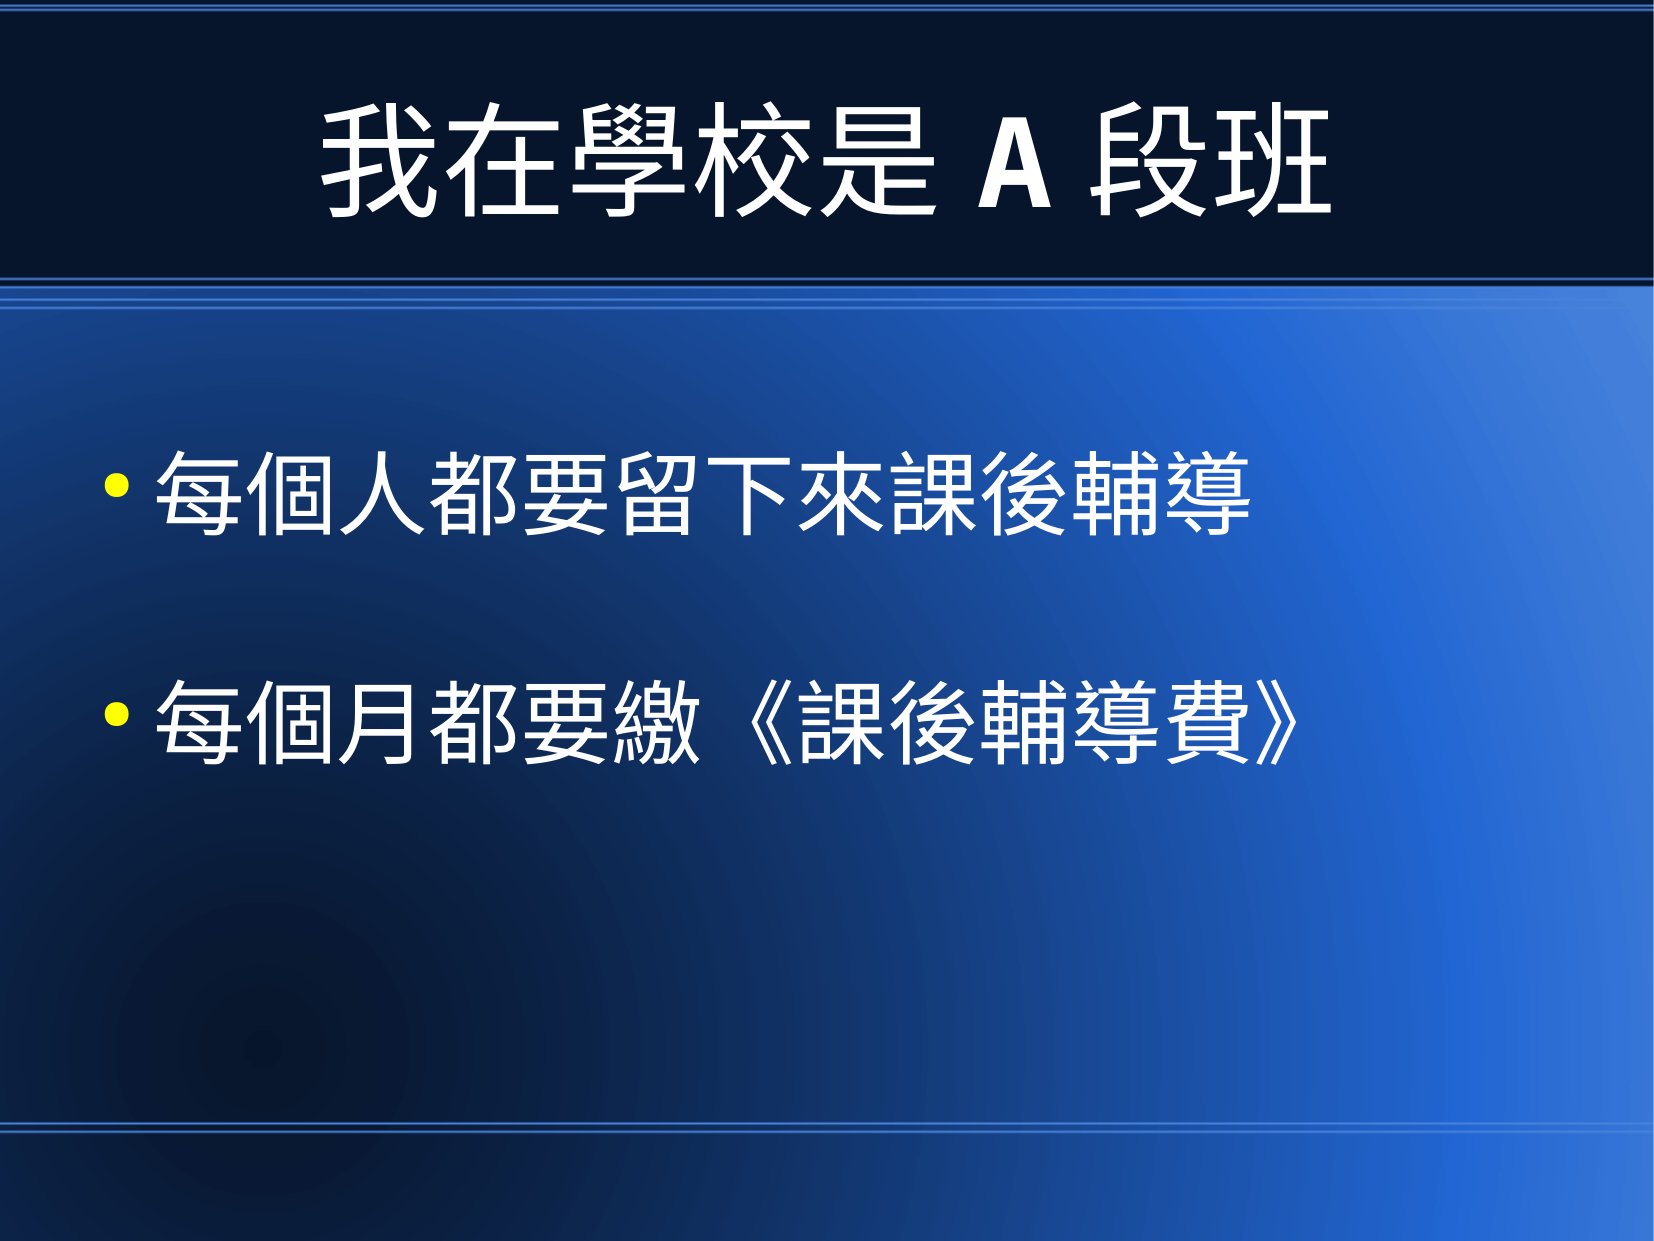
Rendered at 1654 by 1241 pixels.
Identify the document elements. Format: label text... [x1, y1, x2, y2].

list 每個人都要留下來課後輔導 每個月都要繳《課後輔導費》 [82, 355, 1571, 1241]
title 我在學校是A段班 [82, 49, 1571, 257]
picture [0, 0, 1654, 1241]
